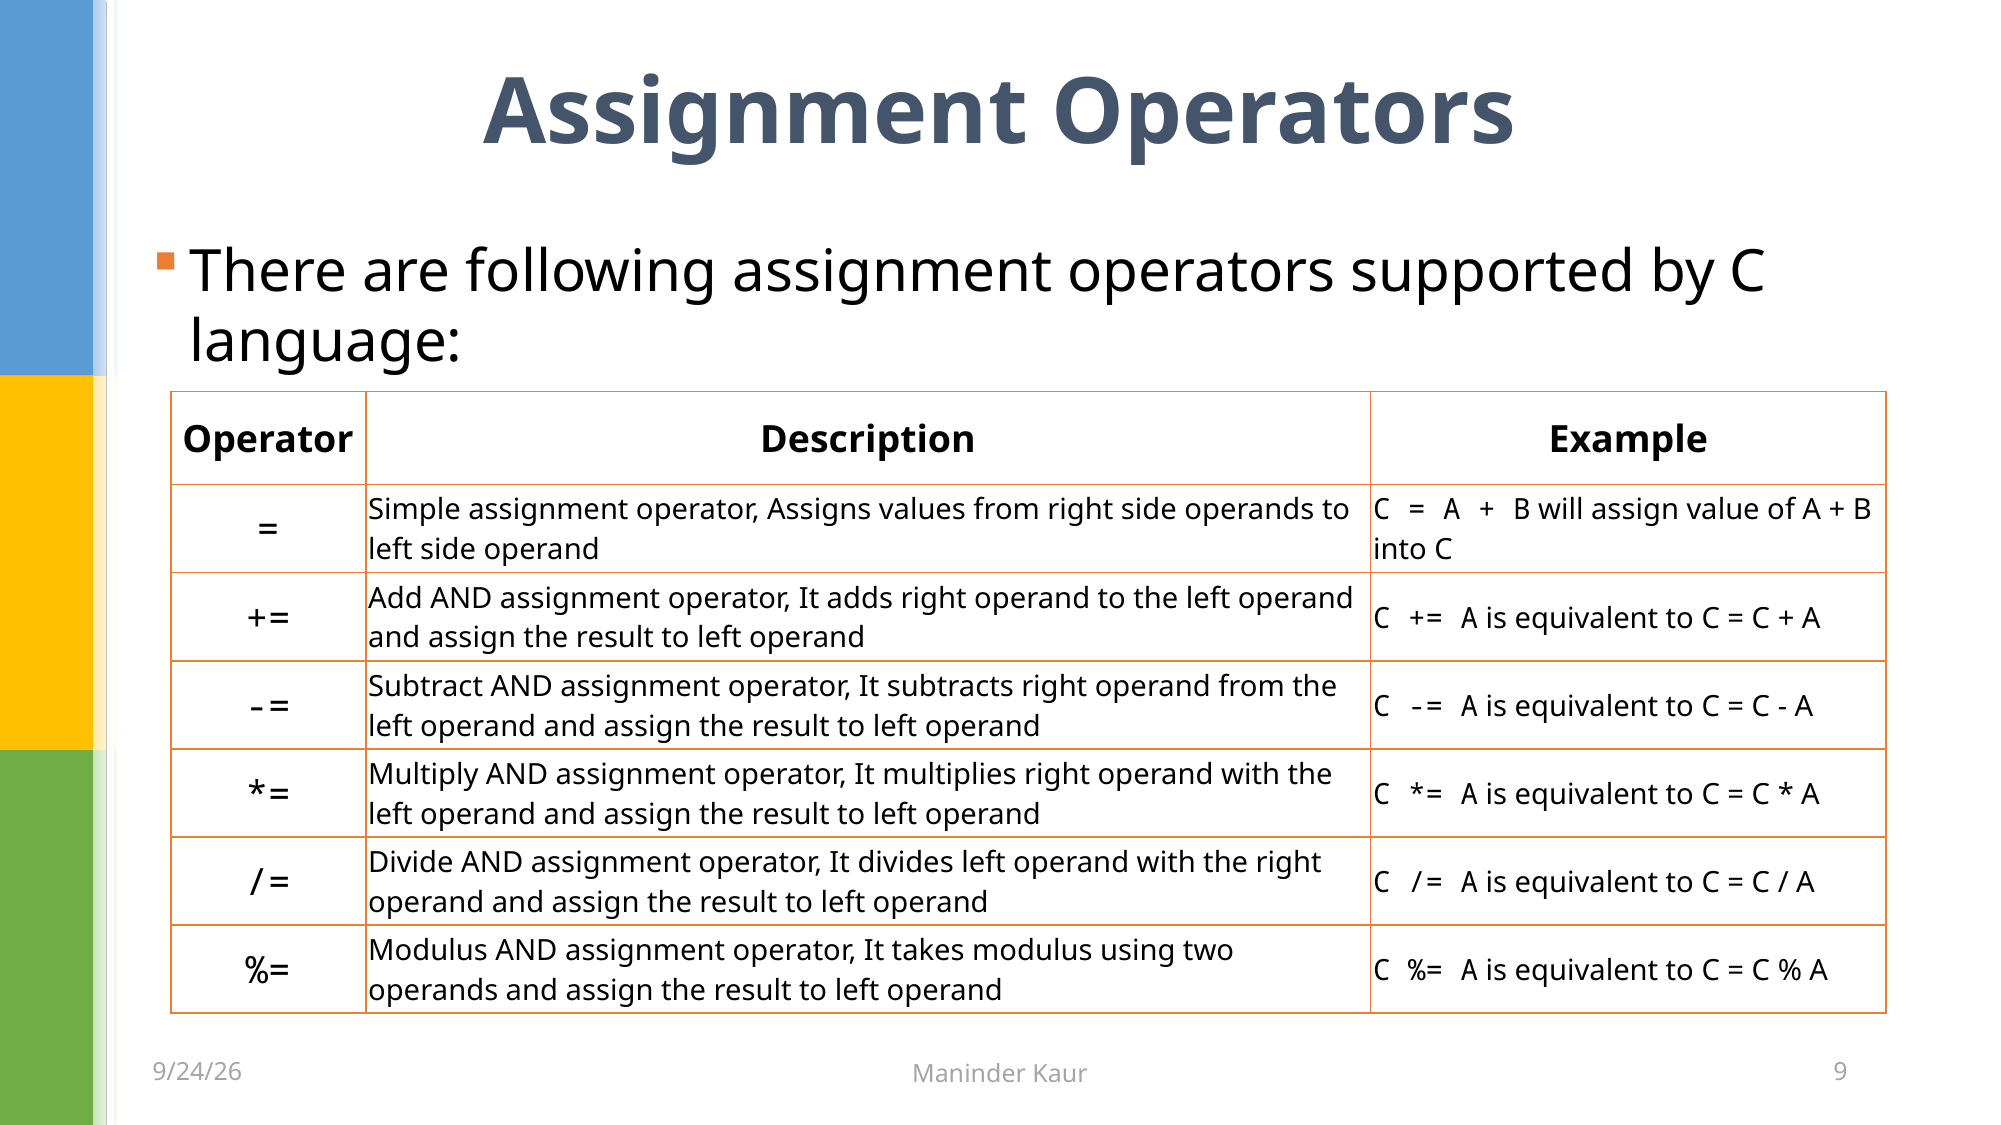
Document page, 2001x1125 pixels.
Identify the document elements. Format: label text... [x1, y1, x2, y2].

table_cell C %= A is equivalent to C = C % A [1371, 926, 1885, 1012]
footer Maninder Kaur [762, 1042, 1238, 1103]
table_cell -= [172, 662, 365, 748]
table_cell %= [172, 926, 365, 1012]
table_header Operator [172, 392, 365, 484]
table_cell C /= A is equivalent to C = C / A [1371, 838, 1885, 924]
table_cell += [172, 573, 365, 660]
table_cell Divide AND assignment operator, It divides left operand with the right operand and assign the result to left operand [367, 838, 1370, 924]
table_header Example [1371, 392, 1885, 484]
slide_number 1/21/15 [137, 1042, 675, 1103]
table_cell Multiply AND assignment operator, It multiplies right operand with the left operand and assign the result to left operand [367, 750, 1370, 836]
table_cell C -= A is equivalent to C = C - A [1371, 662, 1885, 748]
table_cell /= [172, 838, 365, 924]
table_cell Modulus AND assignment operator, It takes modulus using two operands and assign the result to left operand [367, 926, 1370, 1012]
list There are following assignment operators supported by C language: [137, 226, 1863, 1014]
table_cell Add AND assignment operator, It adds right operand to the left operand and assign the result to left operand [367, 573, 1370, 660]
table_cell C = A + B will assign value of A + B into C [1371, 485, 1885, 572]
table_cell *= [172, 750, 365, 836]
slide_number <number> [1325, 1042, 1863, 1103]
table_cell = [172, 485, 365, 572]
table_header Description [367, 392, 1370, 484]
title Assignment Operators [137, 25, 1863, 190]
table_cell C *= A is equivalent to C = C * A [1371, 750, 1885, 836]
table_cell Simple assignment operator, Assigns values from right side operands to left side operand [367, 485, 1370, 572]
table_cell C += A is equivalent to C = C + A [1371, 573, 1885, 660]
table_cell Subtract AND assignment operator, It subtracts right operand from the left operand and assign the result to left operand [367, 662, 1370, 748]
